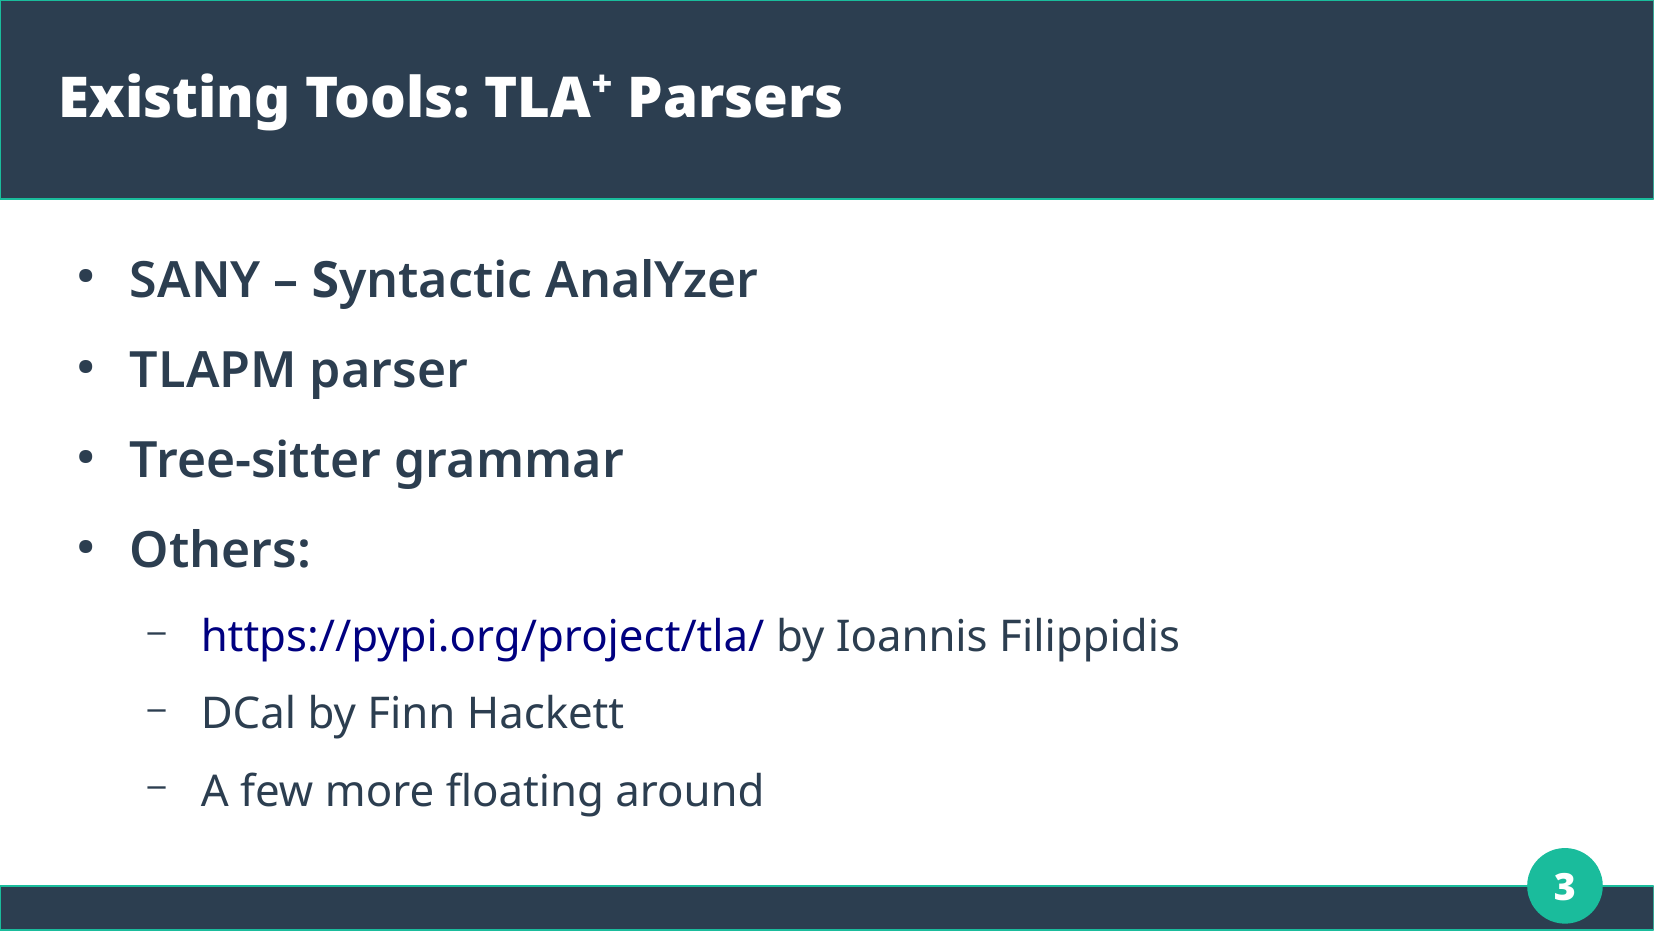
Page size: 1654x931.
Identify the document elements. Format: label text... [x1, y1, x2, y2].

title Existing Tools: TLA⁺ Parsers [59, 37, 1595, 155]
list SANY – Syntactic AnalYzer TLAPM parser Tree-sitter grammar Others: https://pypi.org/project/tla/ by Ioannis Filippidis DCal by Finn Hackett A few more floating around [59, 243, 1595, 864]
